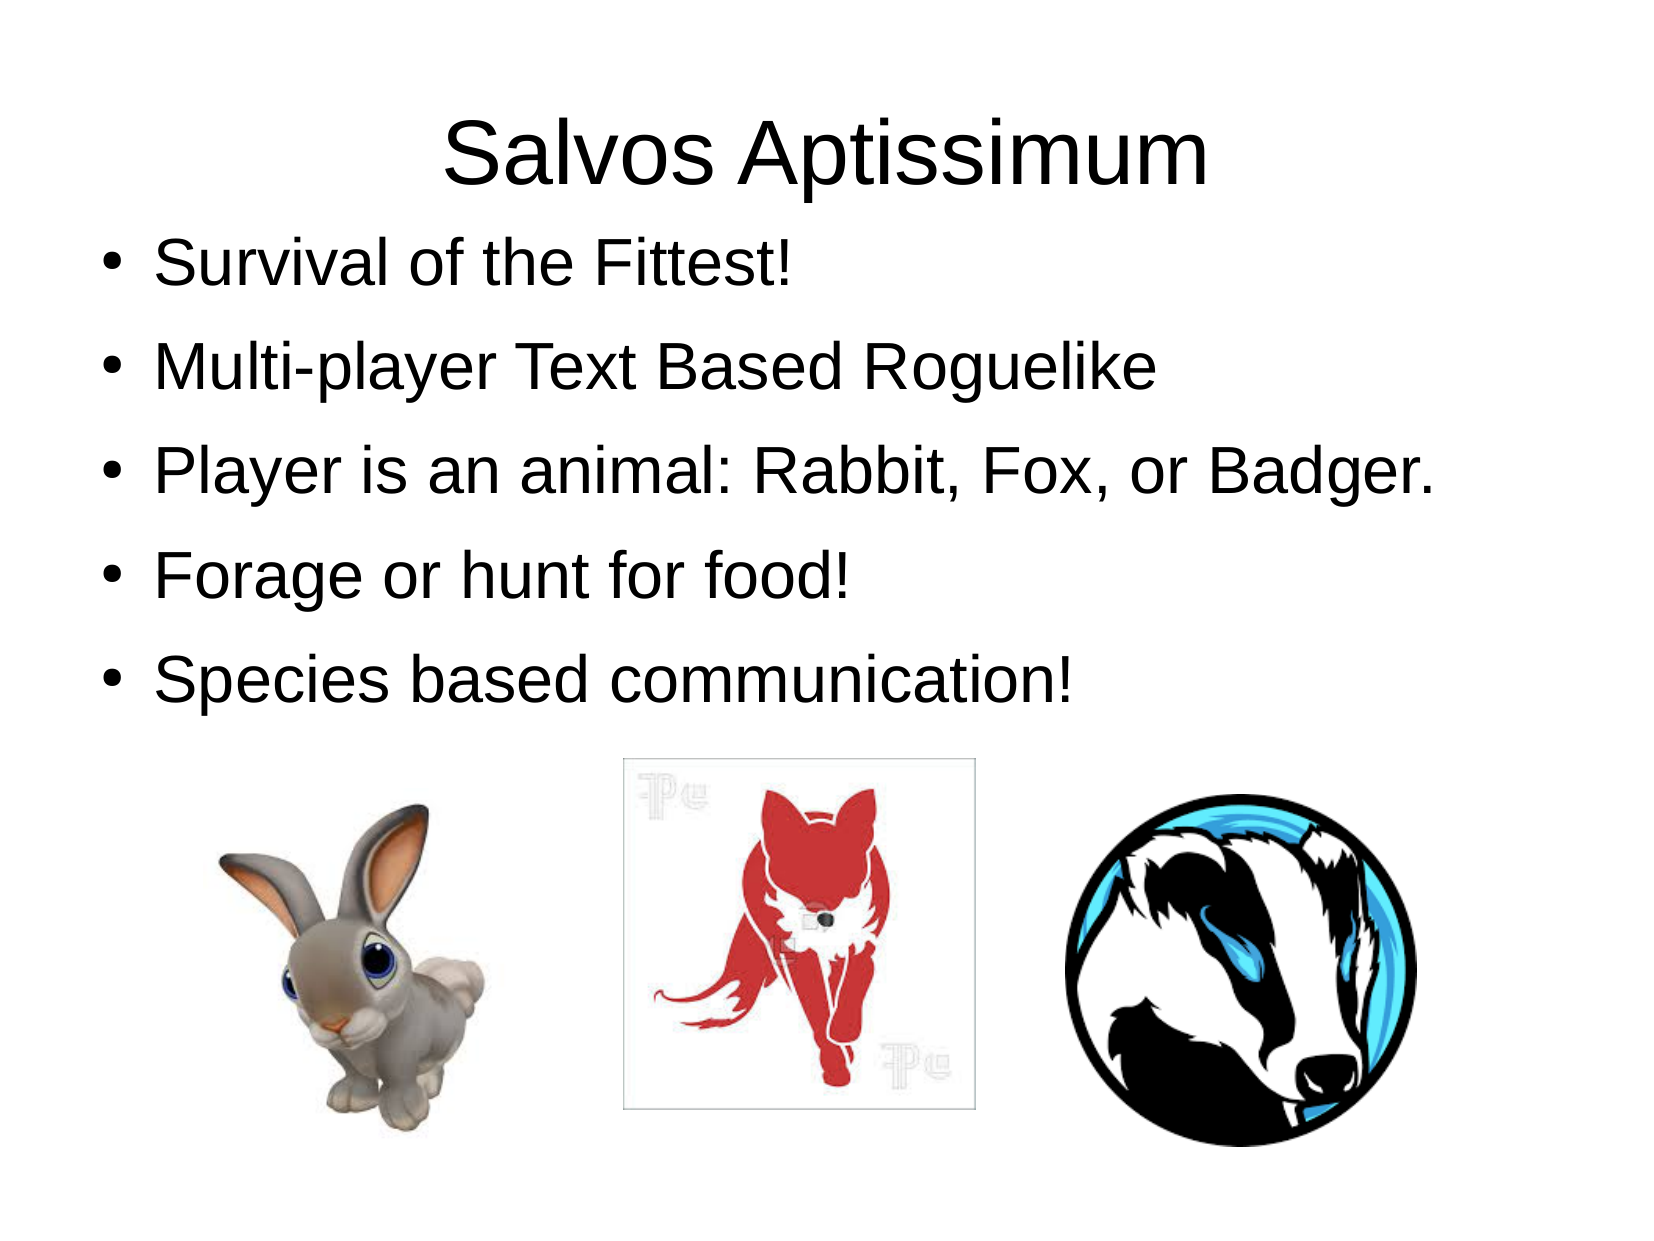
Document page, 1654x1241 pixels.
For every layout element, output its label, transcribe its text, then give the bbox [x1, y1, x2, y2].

picture [1065, 794, 1417, 1147]
list Survival of the Fittest! Multi-player Text Based Roguelike Player is an animal: Rabbit, Fox, or Badger. Forage or hunt for food! Species based communication! [82, 225, 1571, 1010]
title Salvos Aptissimum [82, 49, 1571, 225]
picture [623, 758, 976, 1111]
picture [203, 788, 556, 1141]
